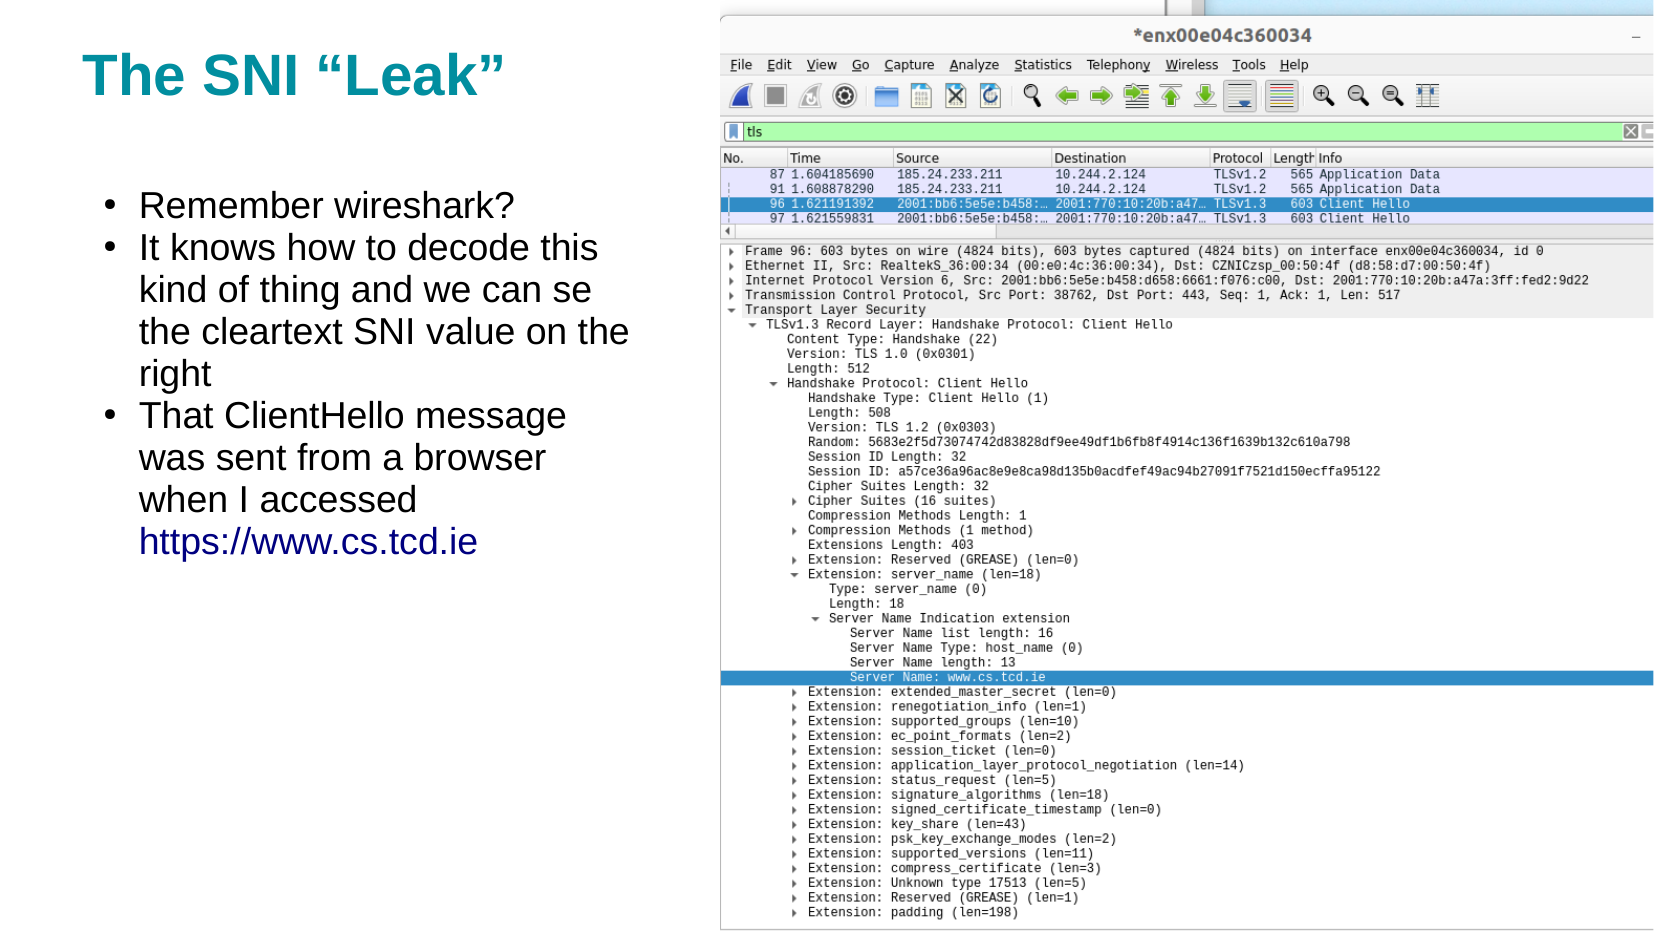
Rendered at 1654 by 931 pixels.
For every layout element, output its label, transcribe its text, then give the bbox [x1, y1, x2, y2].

picture [720, 0, 1654, 931]
text_box Remember wireshark? It knows how to decode this kind of thing and we can se the cleartext SNI value on the right That ClientHello message was sent from a browser when I accessed https://www.cs.tcd.ie [88, 177, 650, 570]
text_box The SNI “Leak” [82, 36, 720, 193]
